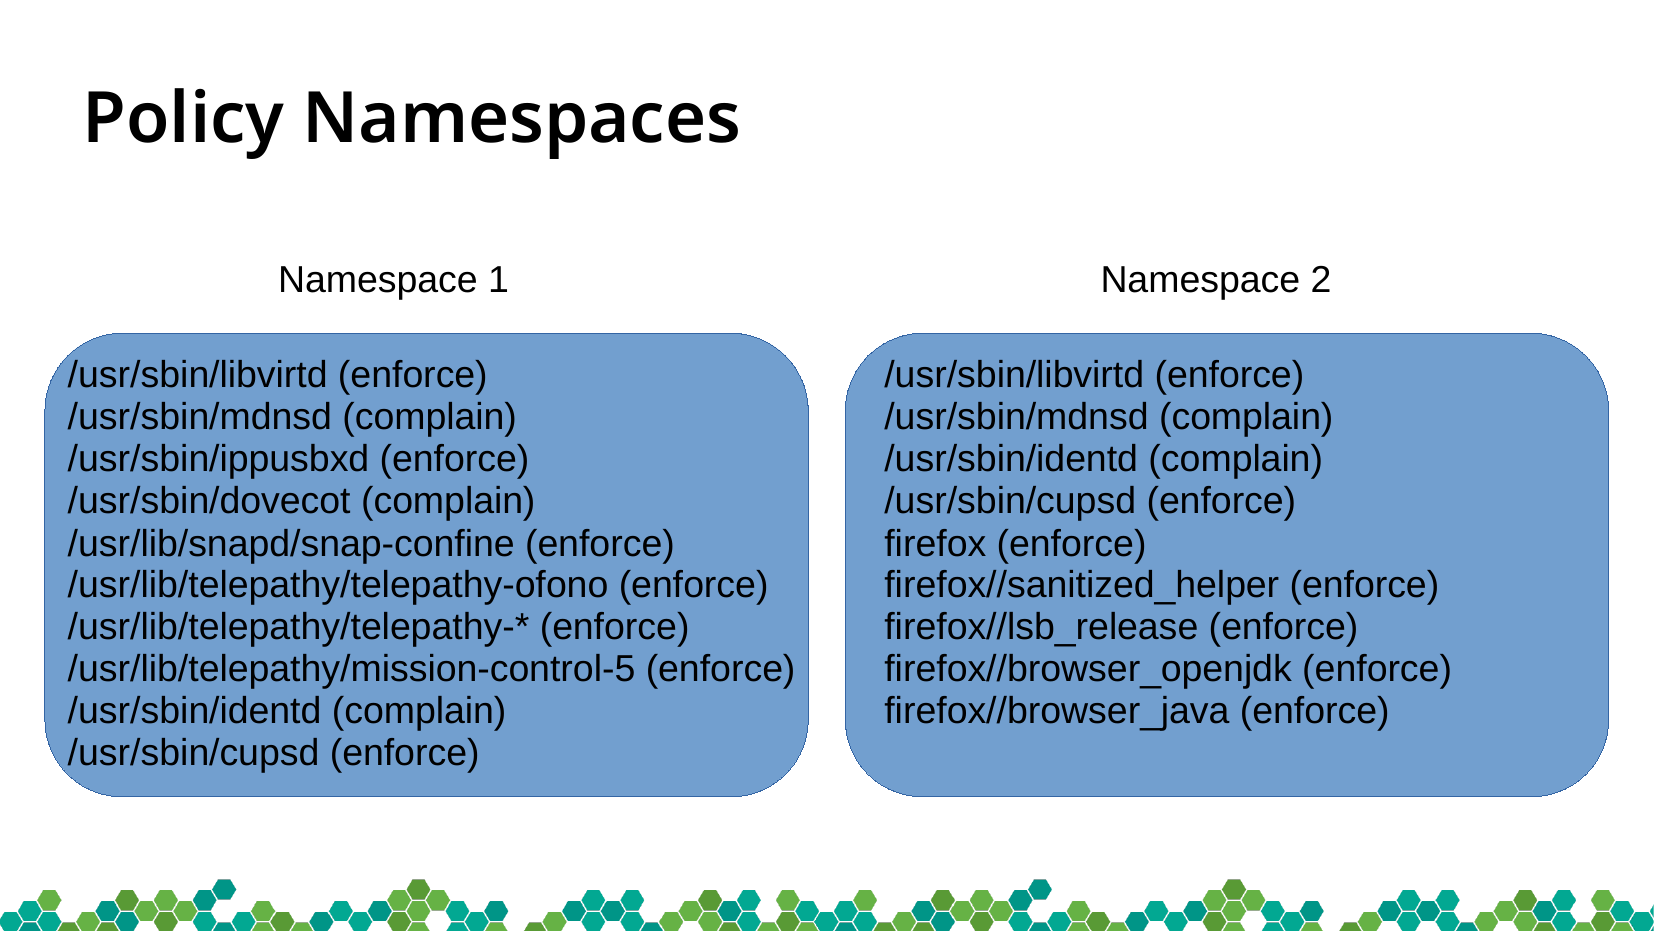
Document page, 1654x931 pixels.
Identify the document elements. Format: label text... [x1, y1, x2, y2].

text_box [845, 354, 869, 776]
text_box Namespace 2 [1085, 251, 1347, 309]
text_box /usr/sbin/libvirtd (enforce) /usr/sbin/mdnsd (complain) /usr/sbin/ippusbxd (enforce) /usr/sbin/dovecot (complain) /usr/lib/snapd/snap-confine (enforce) /usr/lib/telepathy/telepathy-ofono (enforce) /usr/lib/telepathy/telepathy-* (enforce) /usr/lib/telepathy/mission-control-5 (enforce) /usr/sbin/identd (complain) /usr/sbin/cupsd (enforce) [52, 346, 869, 912]
text_box [79, 333, 774, 346]
title Policy Namespaces [82, 37, 1571, 193]
text_box Namespace 1 [263, 251, 524, 309]
text_box /usr/sbin/libvirtd (enforce) /usr/sbin/mdnsd (complain) /usr/sbin/identd (complain) /usr/sbin/cupsd (enforce) firefox (enforce) firefox//sanitized_helper (enforce) firefox//lsb_release (enforce) firefox//browser_openjdk (enforce) firefox//browser_java (enforce) [869, 346, 1545, 912]
picture [0, 871, 1654, 931]
text_box [44, 378, 52, 752]
text_box [880, 333, 1609, 796]
